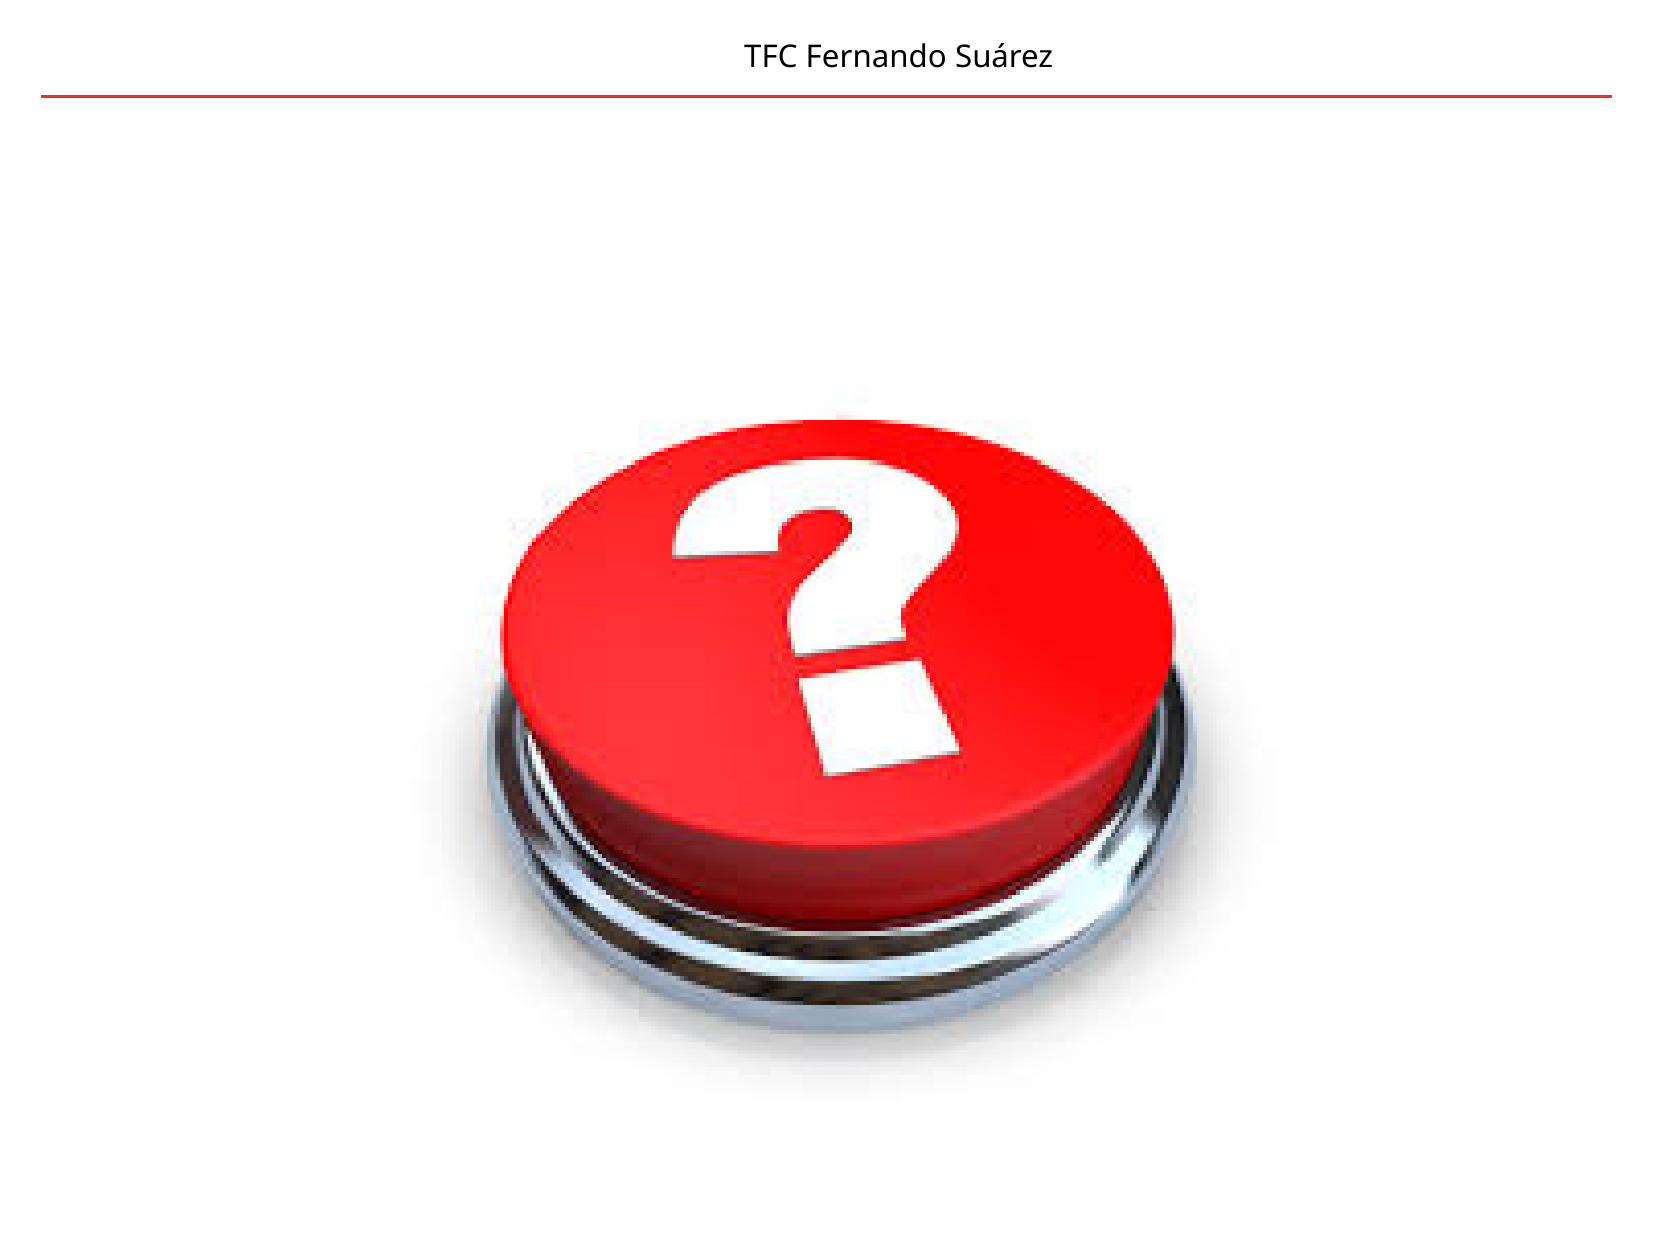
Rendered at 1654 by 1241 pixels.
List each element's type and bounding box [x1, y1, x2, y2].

picture [377, 289, 1312, 1194]
